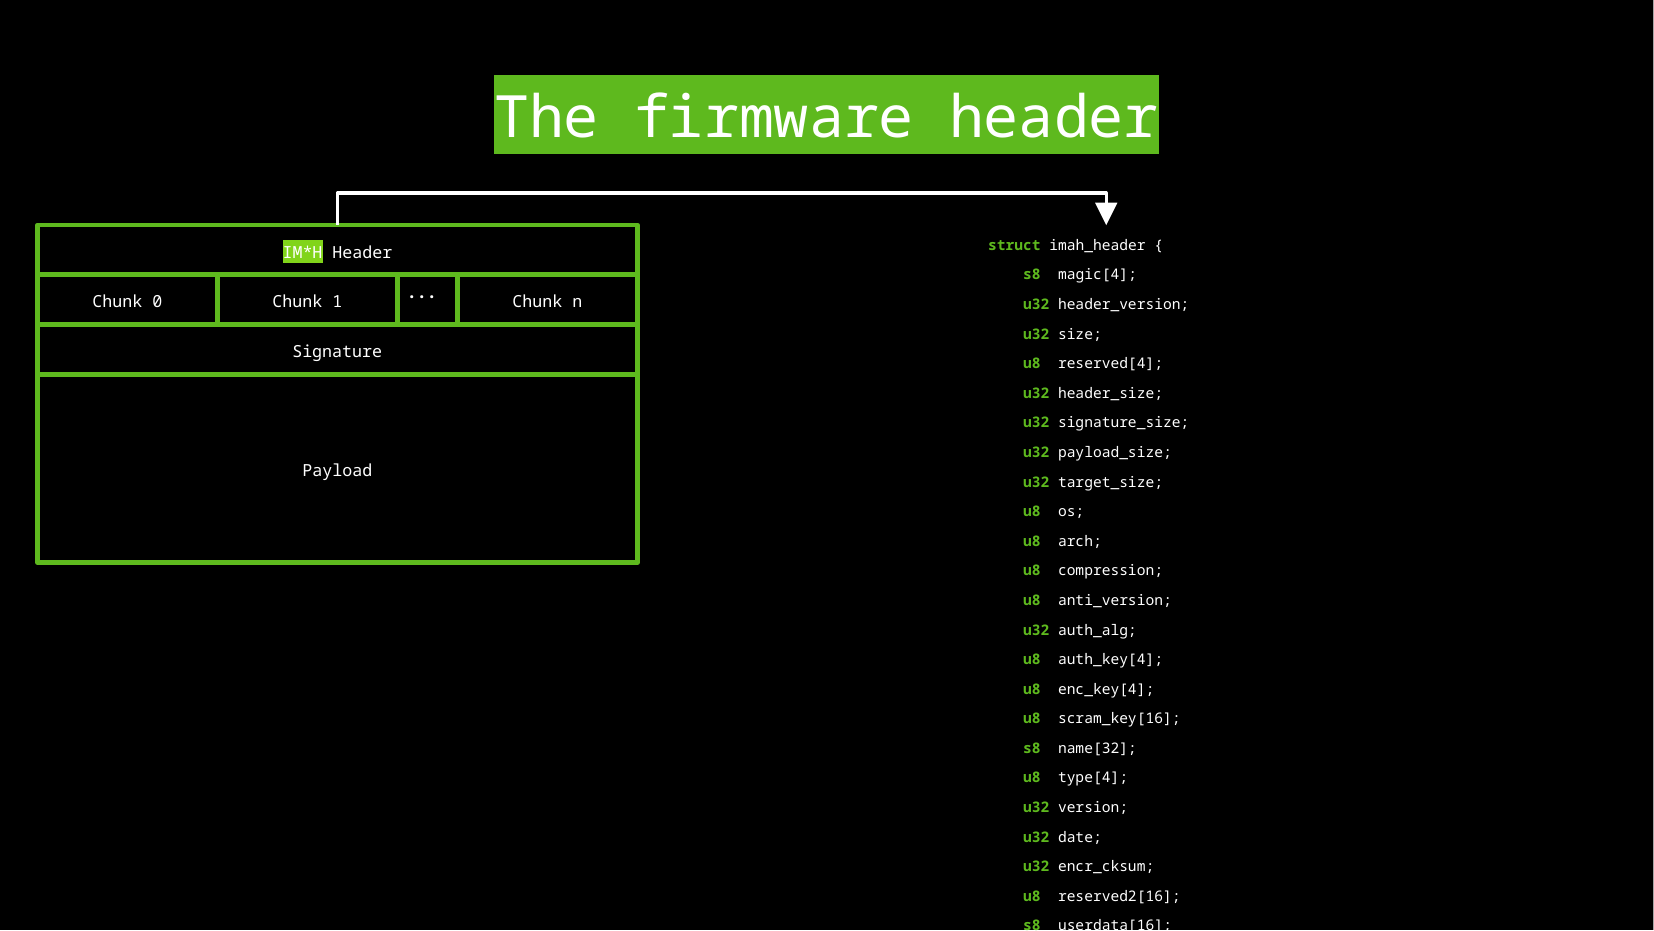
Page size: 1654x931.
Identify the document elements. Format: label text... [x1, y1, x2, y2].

text_box ... [406, 263, 467, 324]
text_box Chunk n [467, 274, 638, 324]
title The firmware header [82, 37, 1571, 193]
text_box Payload [37, 374, 638, 563]
text_box IM*H Header [37, 225, 638, 275]
text_box Chunk 0 [37, 274, 217, 324]
text_box struct imah_header { s8 magic[4]; u32 header_version; u32 size; u8 reserved[4]; u32 header_size; u32 signature_size; u32 payload_size; u32 target_size; u8 os; u8 arch; u8 compression; u8 anti_version; u32 auth_alg; u8 auth_key[4]; u8 enc_key[4]; u8 scram_key[16]; s8 name[32]; u8 type[4]; u32 version; u32 date; u32 encr_cksum; u8 reserved2[16]; s8 userdata[16]; u8 entry[8]; u32 plain_cksum; u32 chunk_num; u8 payload_digest[32]; }; [712, 225, 1500, 858]
text_box Chunk 1 [217, 274, 398, 324]
text_box Signature [37, 324, 638, 374]
